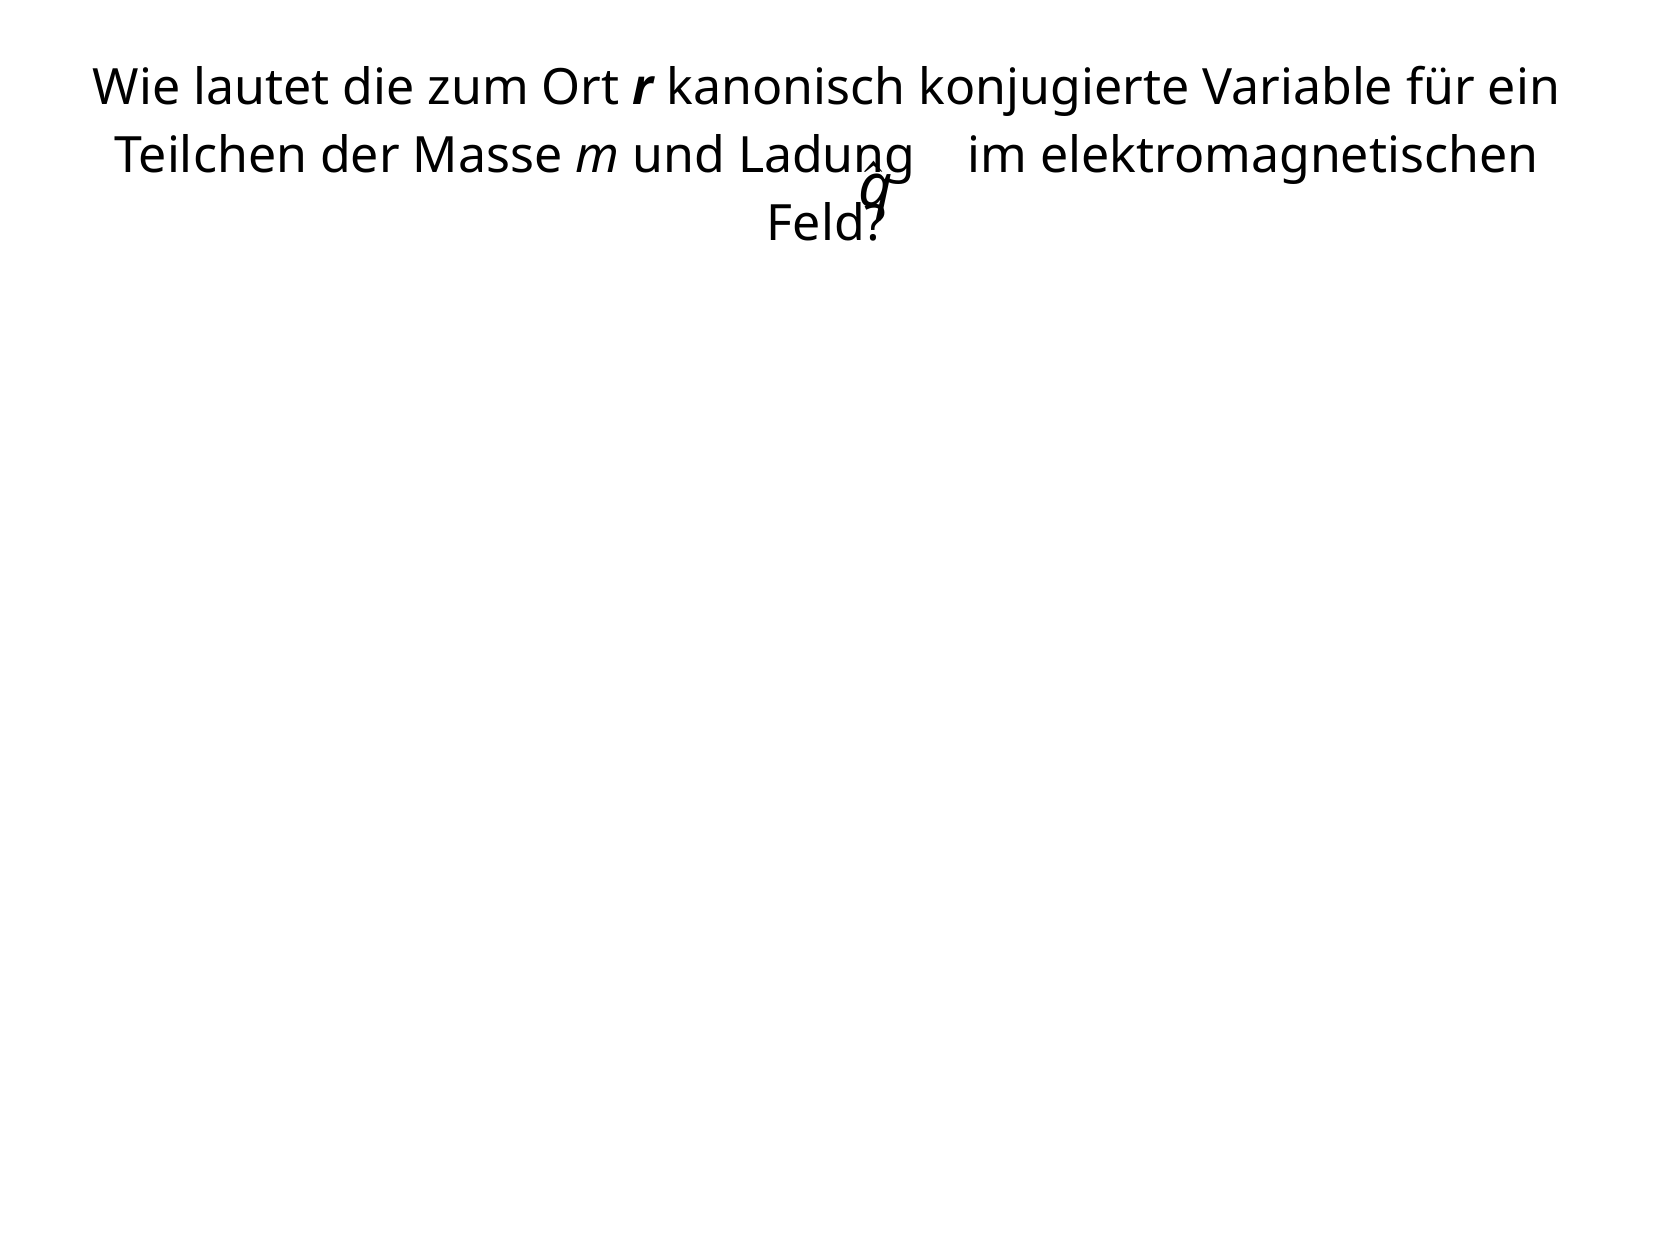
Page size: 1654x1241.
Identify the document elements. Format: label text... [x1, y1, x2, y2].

title Wie lautet die zum Ort r kanonisch konjugierte Variable für ein Teilchen der Masse m und Ladung im elektromagnetischen Feld? [82, 49, 1571, 257]
chart [850, 150, 897, 224]
